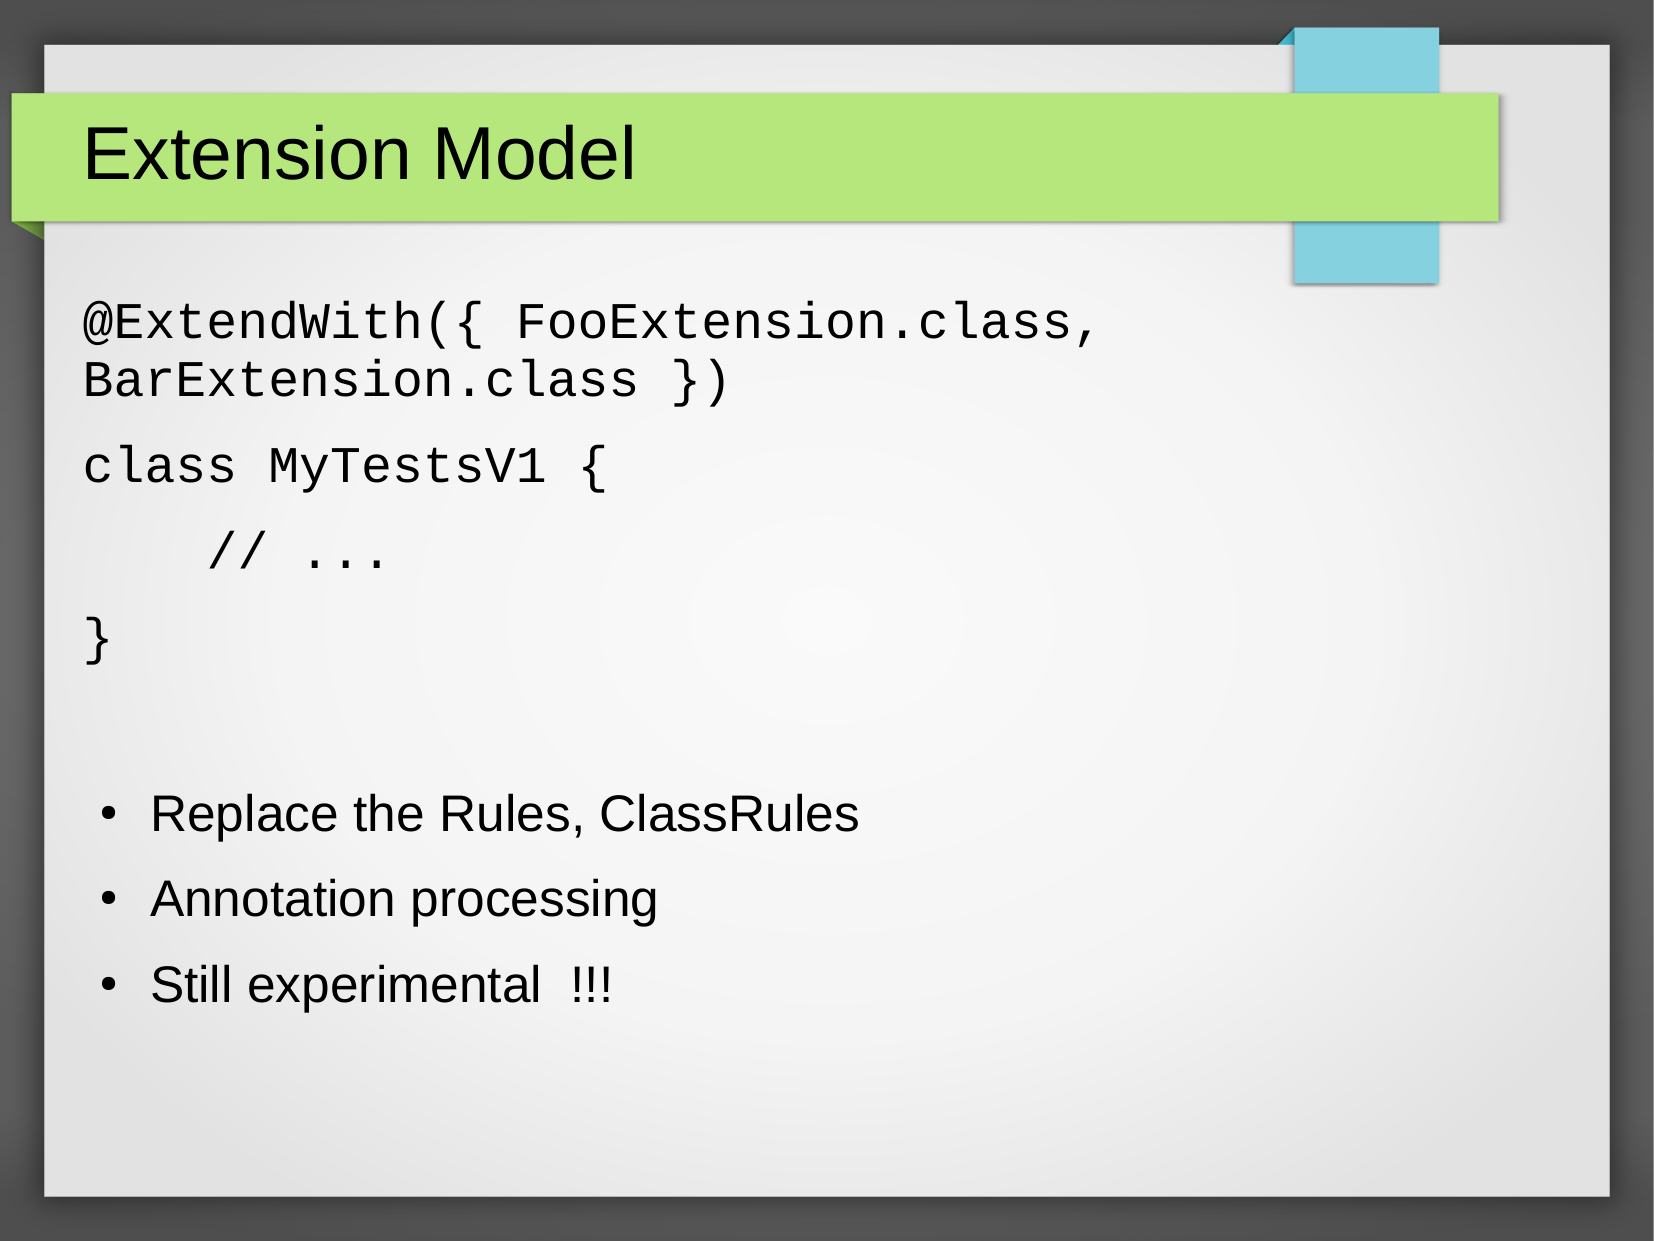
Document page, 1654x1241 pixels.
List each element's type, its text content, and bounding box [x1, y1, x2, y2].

picture [0, 0, 1654, 1241]
list @ExtendWith({ FooExtension.class, BarExtension.class }) class MyTestsV1 { // ... } Replace the Rules, ClassRules Annotation processing Still experimental !!! [82, 295, 1571, 1015]
title Extension Model [82, 94, 1264, 213]
